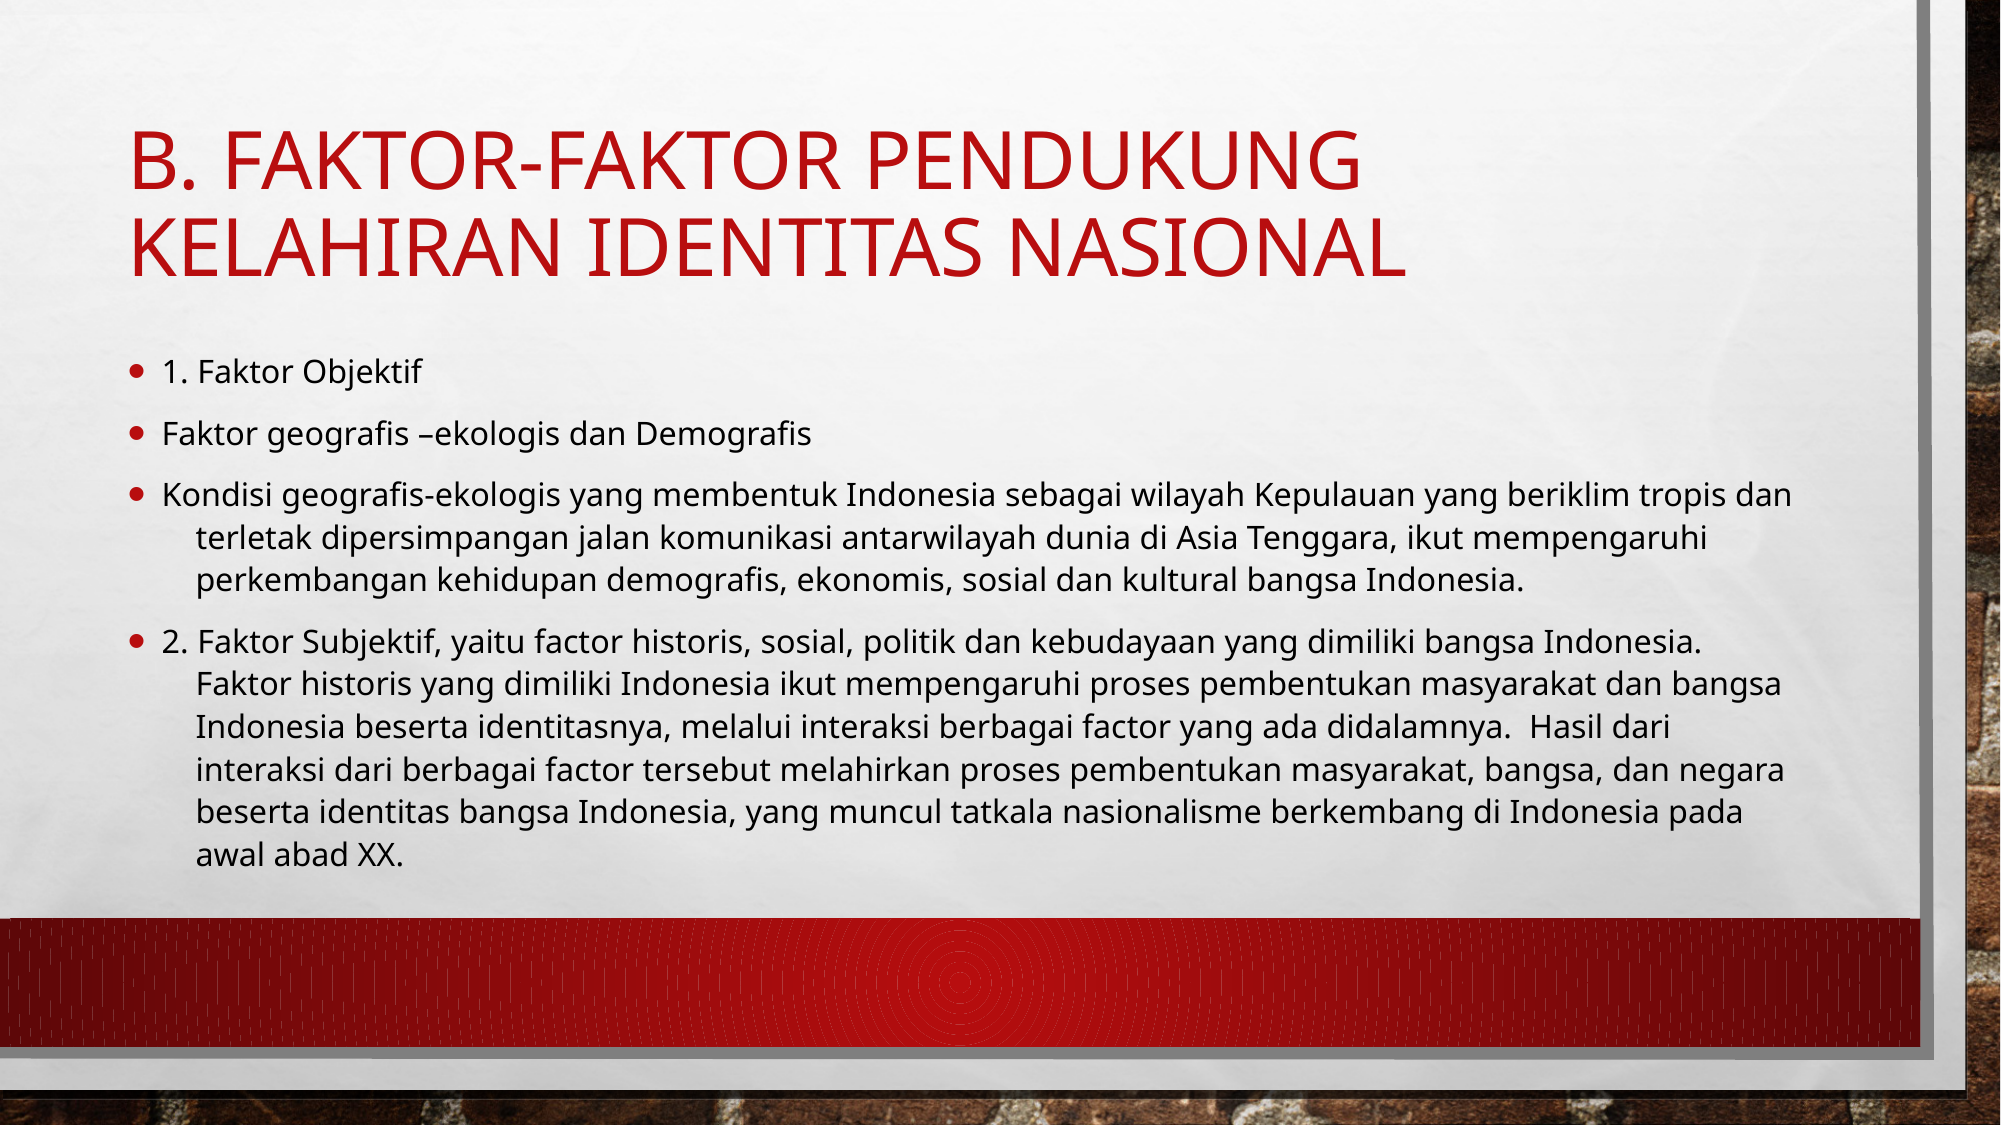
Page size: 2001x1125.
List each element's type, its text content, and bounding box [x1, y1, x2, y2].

title B. FAKTOR-FAKTOR PENDUKUNG KELAHIRAN IDENTITAS NASIONAL [112, 112, 1819, 302]
list 1. Faktor Objektif Faktor geografis –ekologis dan Demografis Kondisi geografis-ekologis yang membentuk Indonesia sebagai wilayah Kepulauan yang beriklim tropis dan terletak dipersimpangan jalan komunikasi antarwilayah dunia di Asia Tenggara, ikut mempengaruhi perkembangan kehidupan demografis, ekonomis, sosial dan kultural bangsa Indonesia. 2. Faktor Subjektif, yaitu factor historis, sosial, politik dan kebudayaan yang dimiliki bangsa Indonesia. Faktor historis yang dimiliki Indonesia ikut mempengaruhi proses pembentukan masyarakat dan bangsa Indonesia beserta identitasnya, melalui interaksi berbagai factor yang ada didalamnya. Hasil dari interaksi dari berbagai factor tersebut melahirkan proses pembentukan masyarakat, bangsa, dan negara beserta identitas bangsa Indonesia, yang muncul tatkala nasionalisme berkembang di Indonesia pada awal abad XX. [112, 338, 1818, 882]
